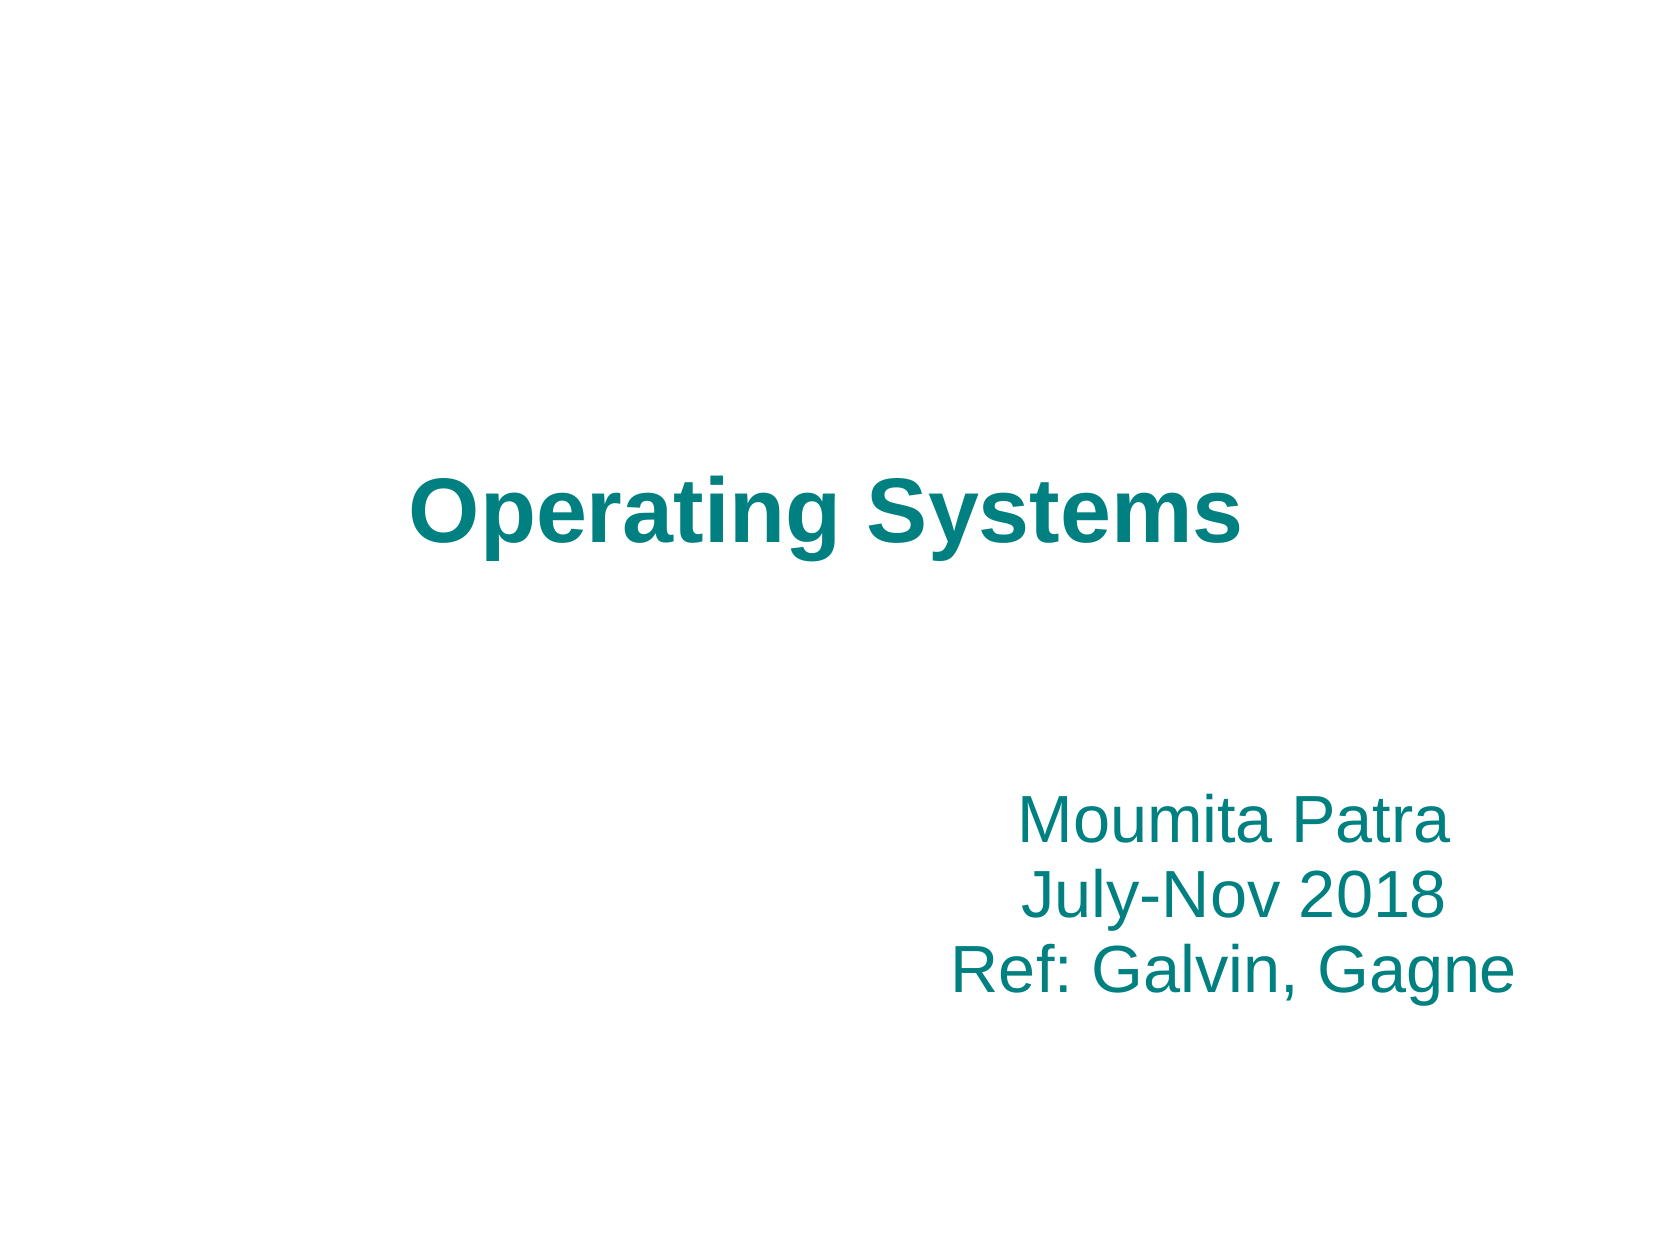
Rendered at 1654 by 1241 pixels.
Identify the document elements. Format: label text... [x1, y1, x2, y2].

title Operating Systems [82, 407, 1571, 615]
subtitle Moumita Patra July-Nov 2018 Ref: Galvin, Gagne [897, 779, 1571, 1010]
